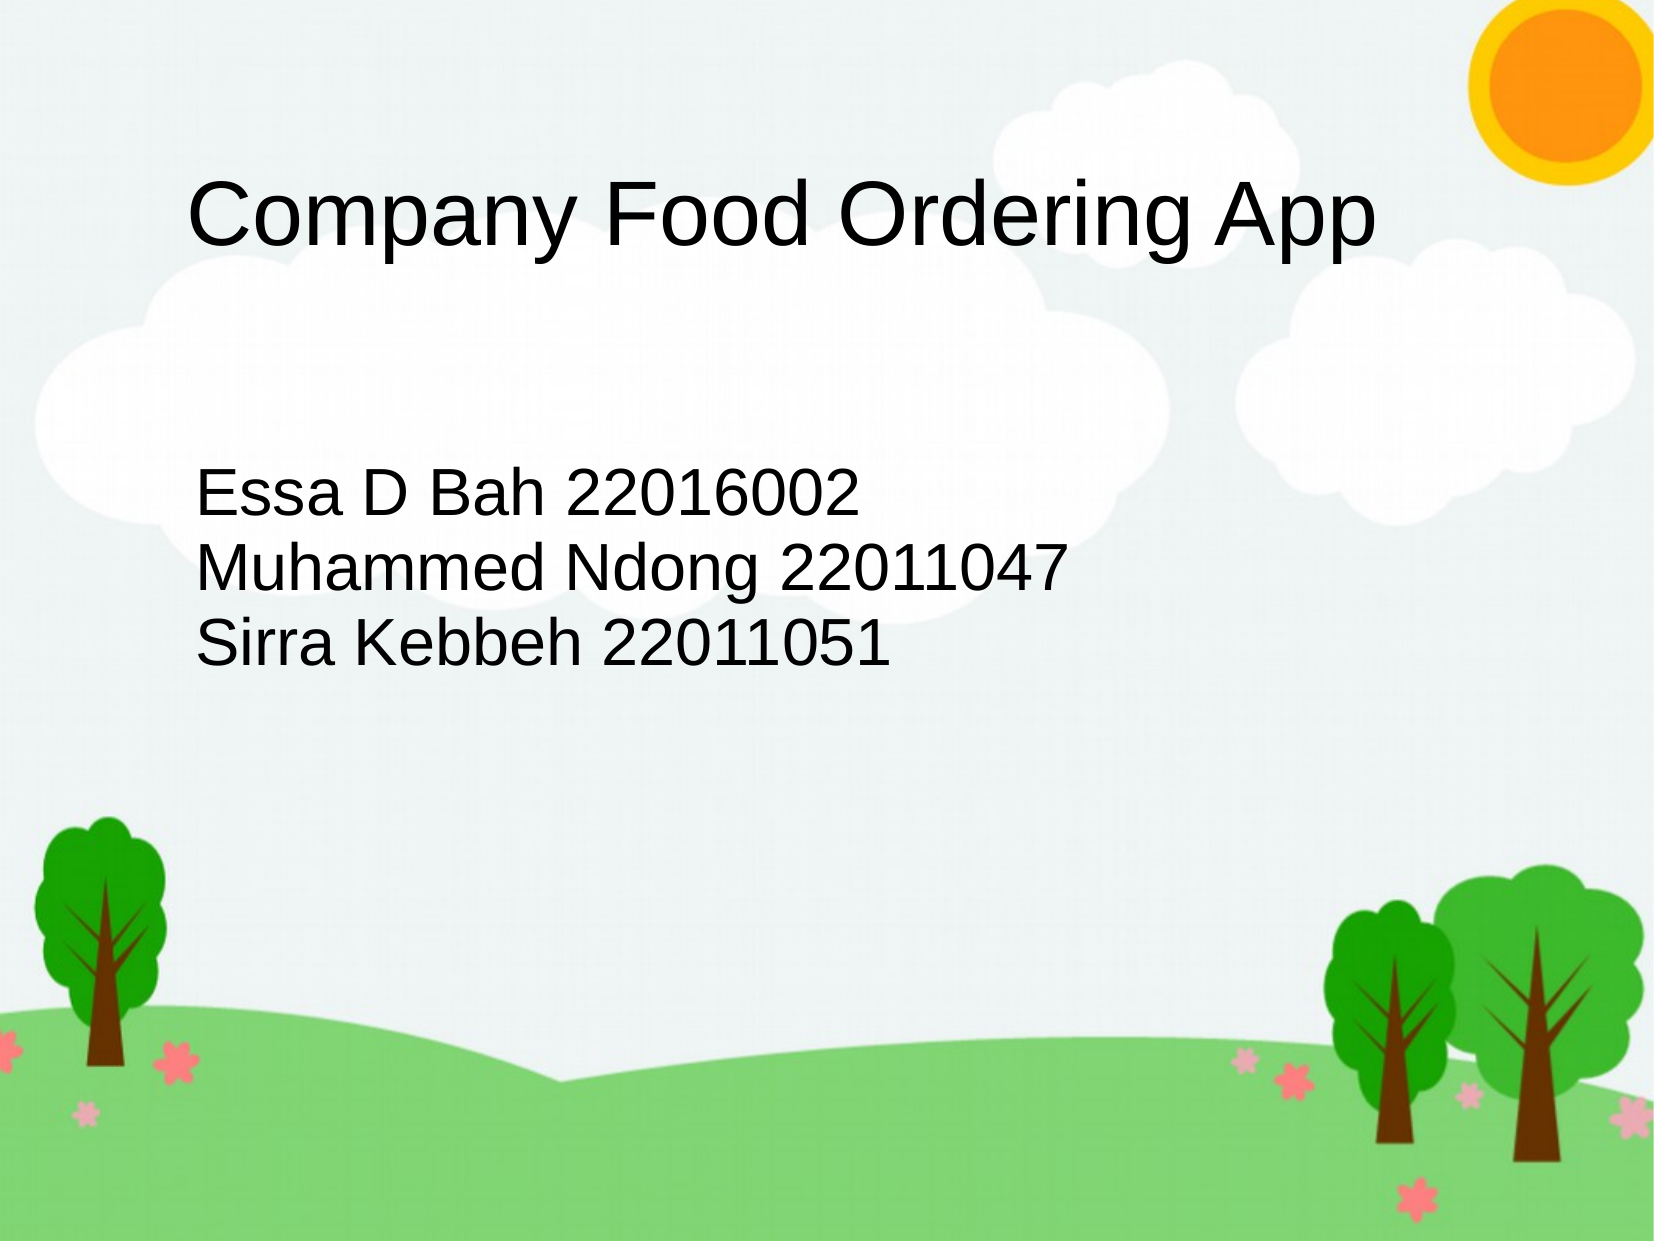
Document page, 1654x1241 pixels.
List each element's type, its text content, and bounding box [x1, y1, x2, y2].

title Company Food Ordering App [50, 66, 1516, 361]
subtitle Essa D Bah 22016002 Muhammed Ndong 22011047 Sirra Kebbeh 22011051 [195, 360, 1291, 775]
picture [0, 0, 1654, 1241]
